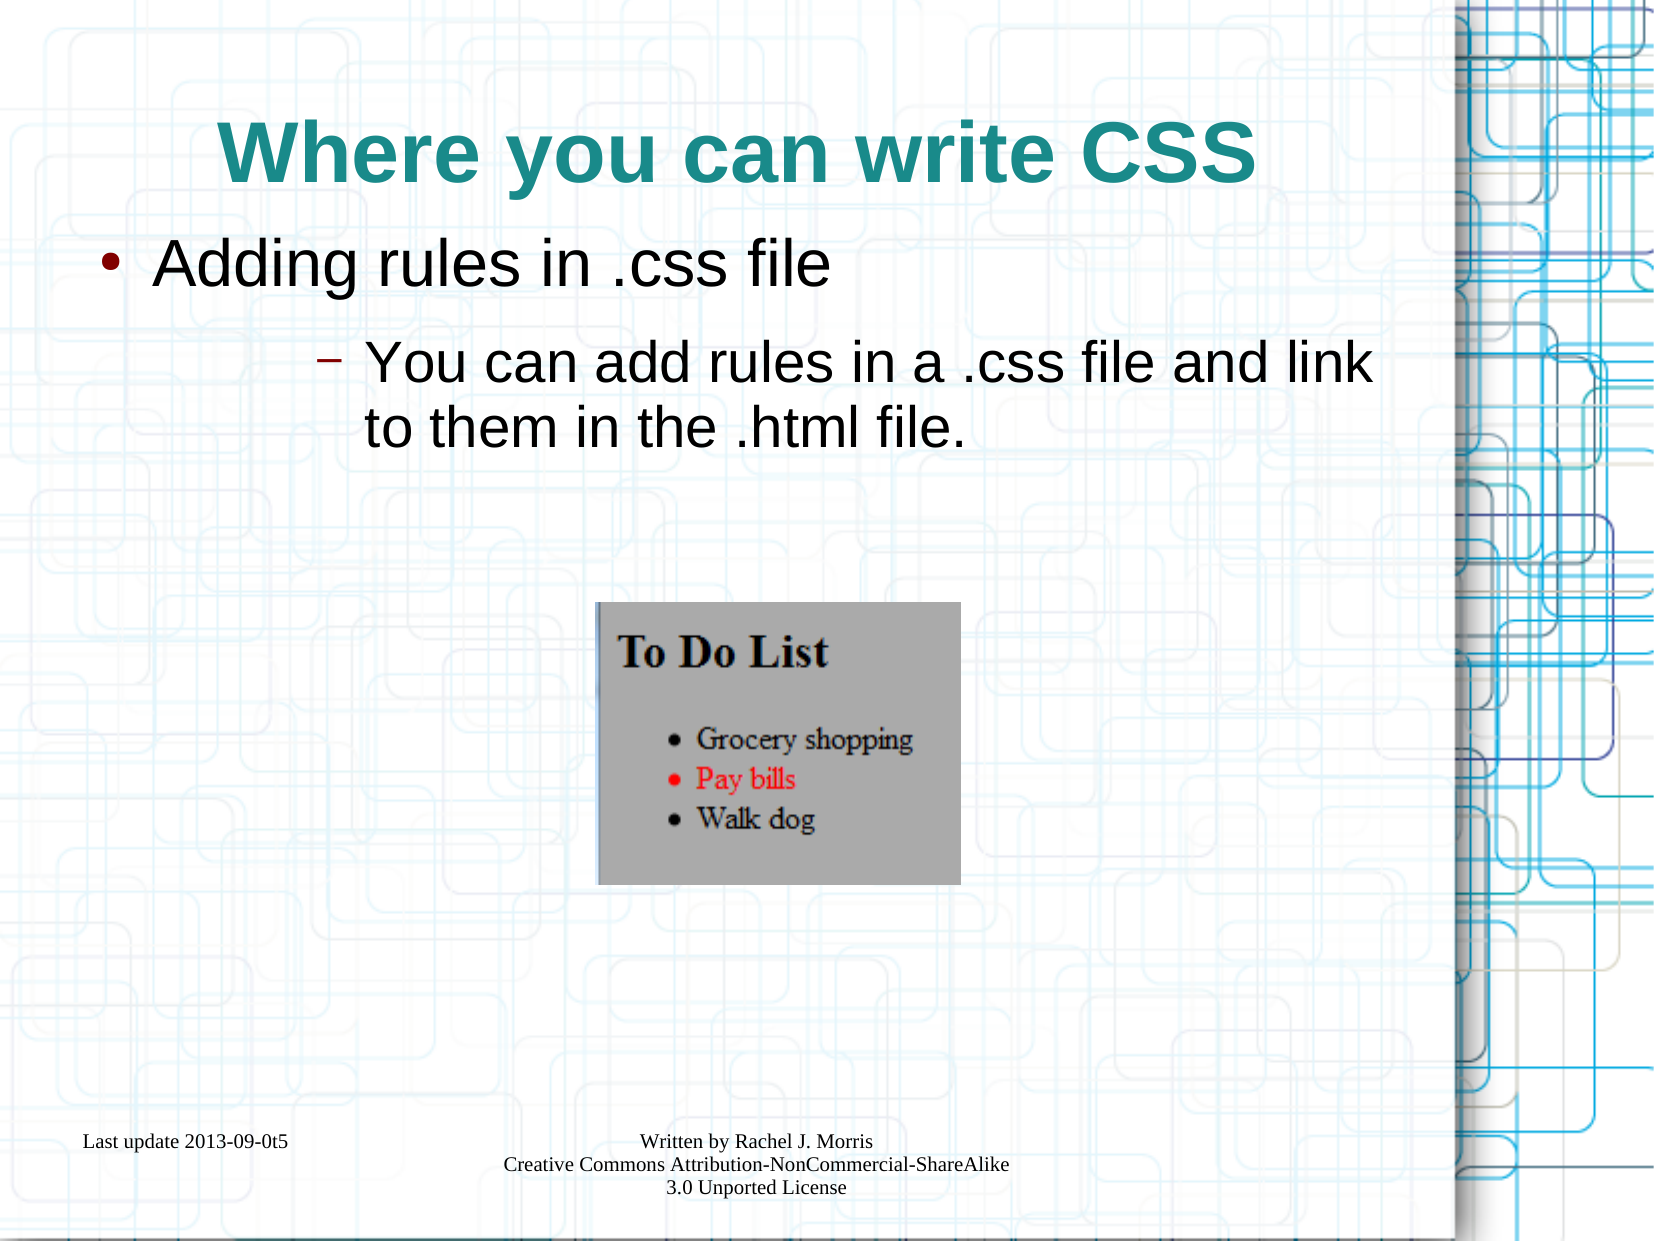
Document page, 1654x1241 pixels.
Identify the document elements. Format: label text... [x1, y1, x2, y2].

list Adding rules in .css file You can add rules in a .css file and link to them in the .html file. [81, 225, 1416, 946]
title Where you can write CSS [59, 49, 1418, 257]
picture [0, 0, 1654, 1241]
